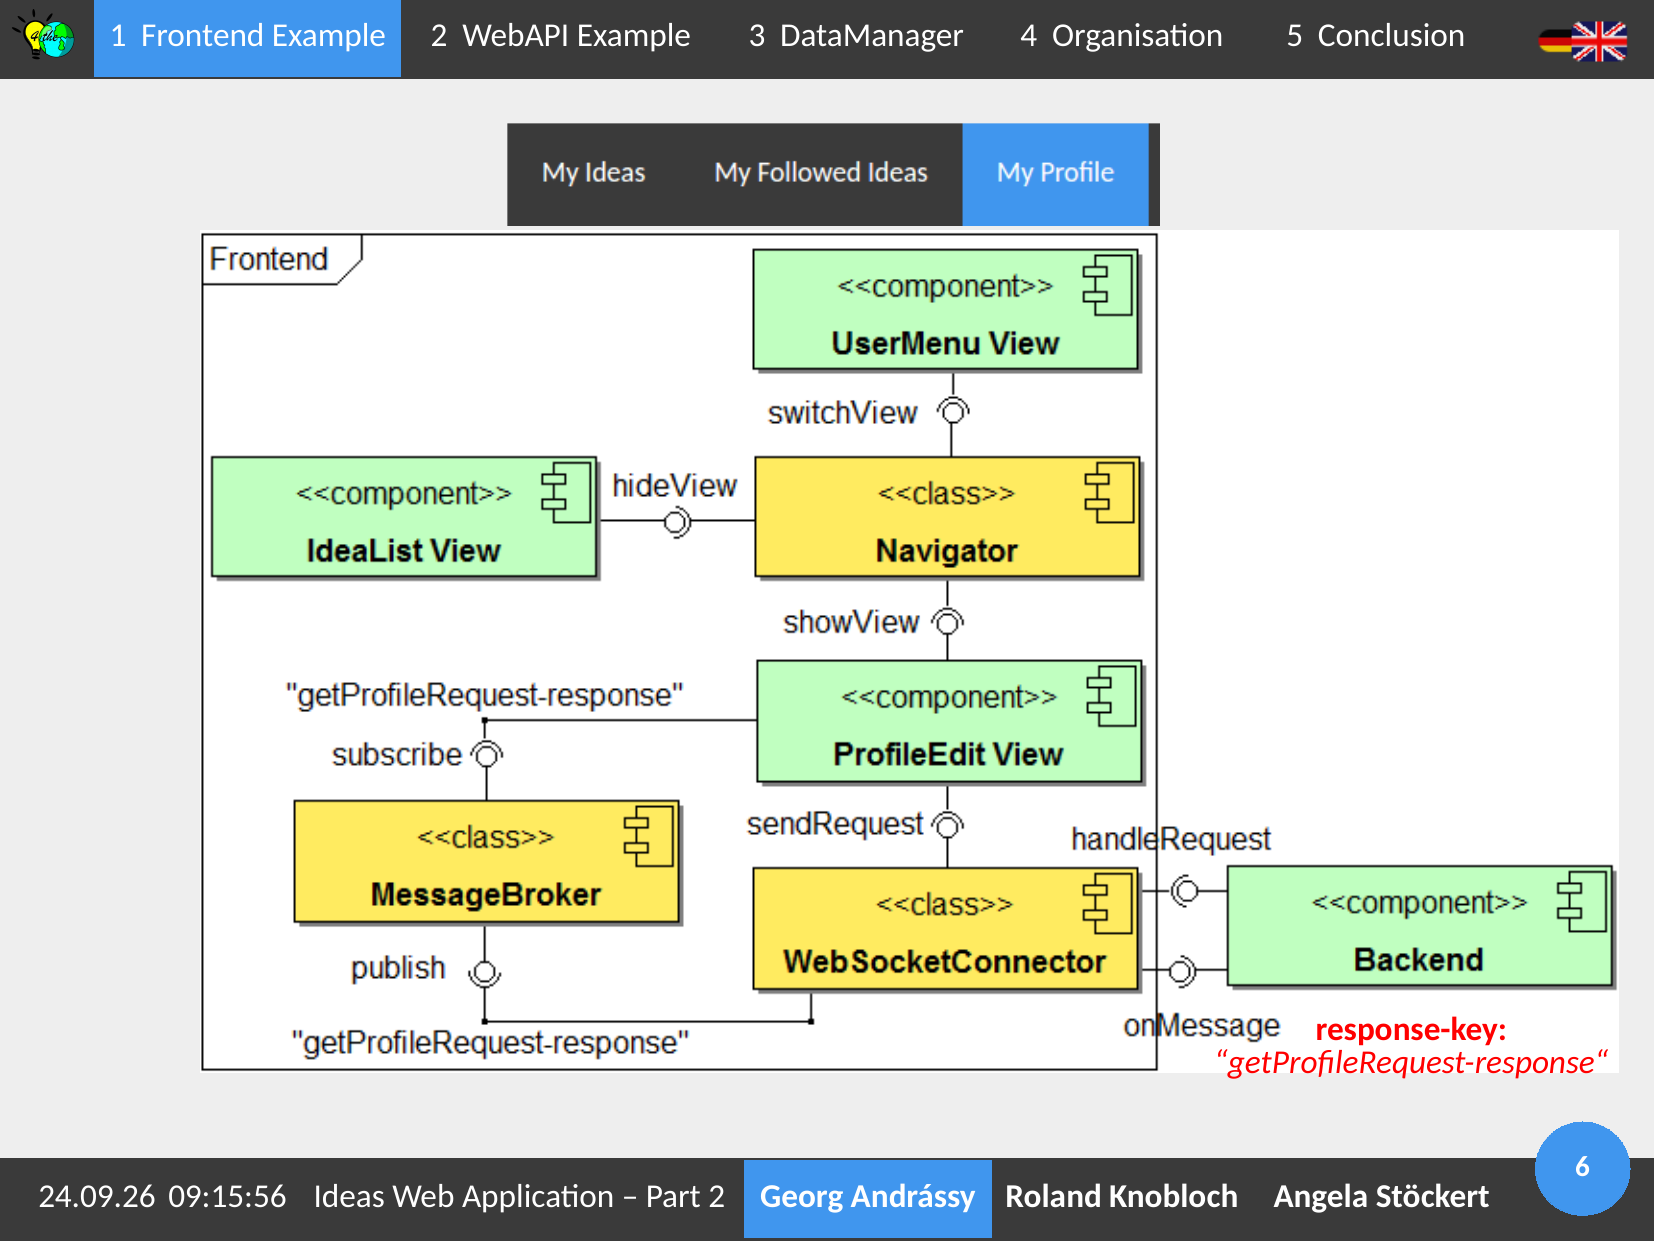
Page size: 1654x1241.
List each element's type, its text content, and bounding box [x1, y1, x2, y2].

text_box 4 Organisation [992, 0, 1251, 77]
text_box 5 Conclusion [1251, 0, 1501, 77]
picture [2, 0, 83, 79]
text_box Angela Stöckert [1251, 1160, 1512, 1238]
text_box response-key: “getProfileRequest-response“ [1157, 1007, 1654, 1134]
text_box Georg Andrássy [744, 1160, 992, 1238]
picture [200, 230, 1619, 1073]
text_box Ideas Web Application – Part 2 [307, 1160, 733, 1238]
text_box 1 Frontend Example [94, 0, 401, 77]
text_box 3 DataManager [720, 0, 992, 77]
text_box 2 WebAPI Example [401, 0, 720, 77]
picture [506, 122, 1160, 226]
picture [1536, 18, 1629, 64]
text_box Roland Knobloch [992, 1160, 1251, 1238]
